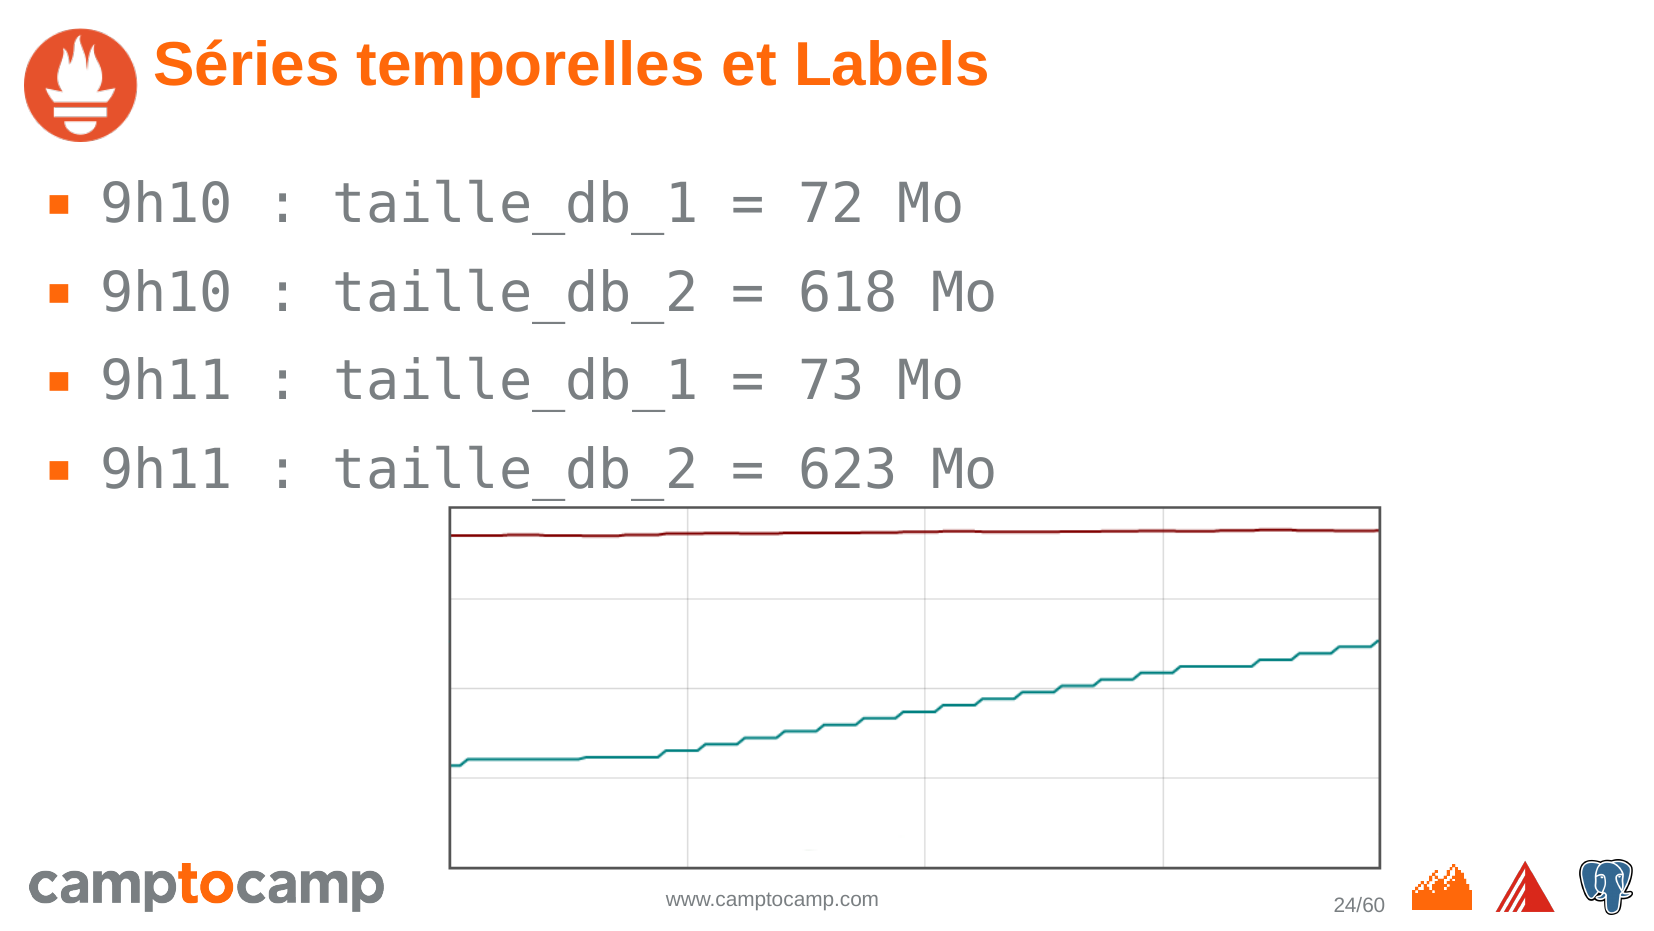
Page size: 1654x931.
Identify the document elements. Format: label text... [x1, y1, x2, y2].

list 9h10 : taille_db_1 = 72 Mo 9h10 : taille_db_2 = 618 Mo 9h11 : taille_db_1 = 73 Mo 9h11 : taille_db_2 = 623 Mo [29, 171, 1625, 827]
picture [1495, 856, 1556, 917]
picture [442, 501, 1388, 875]
picture [24, 28, 139, 142]
title Séries temporelles et Labels [153, 29, 1625, 156]
picture [1579, 859, 1633, 915]
picture [1412, 864, 1472, 910]
picture [29, 863, 384, 912]
